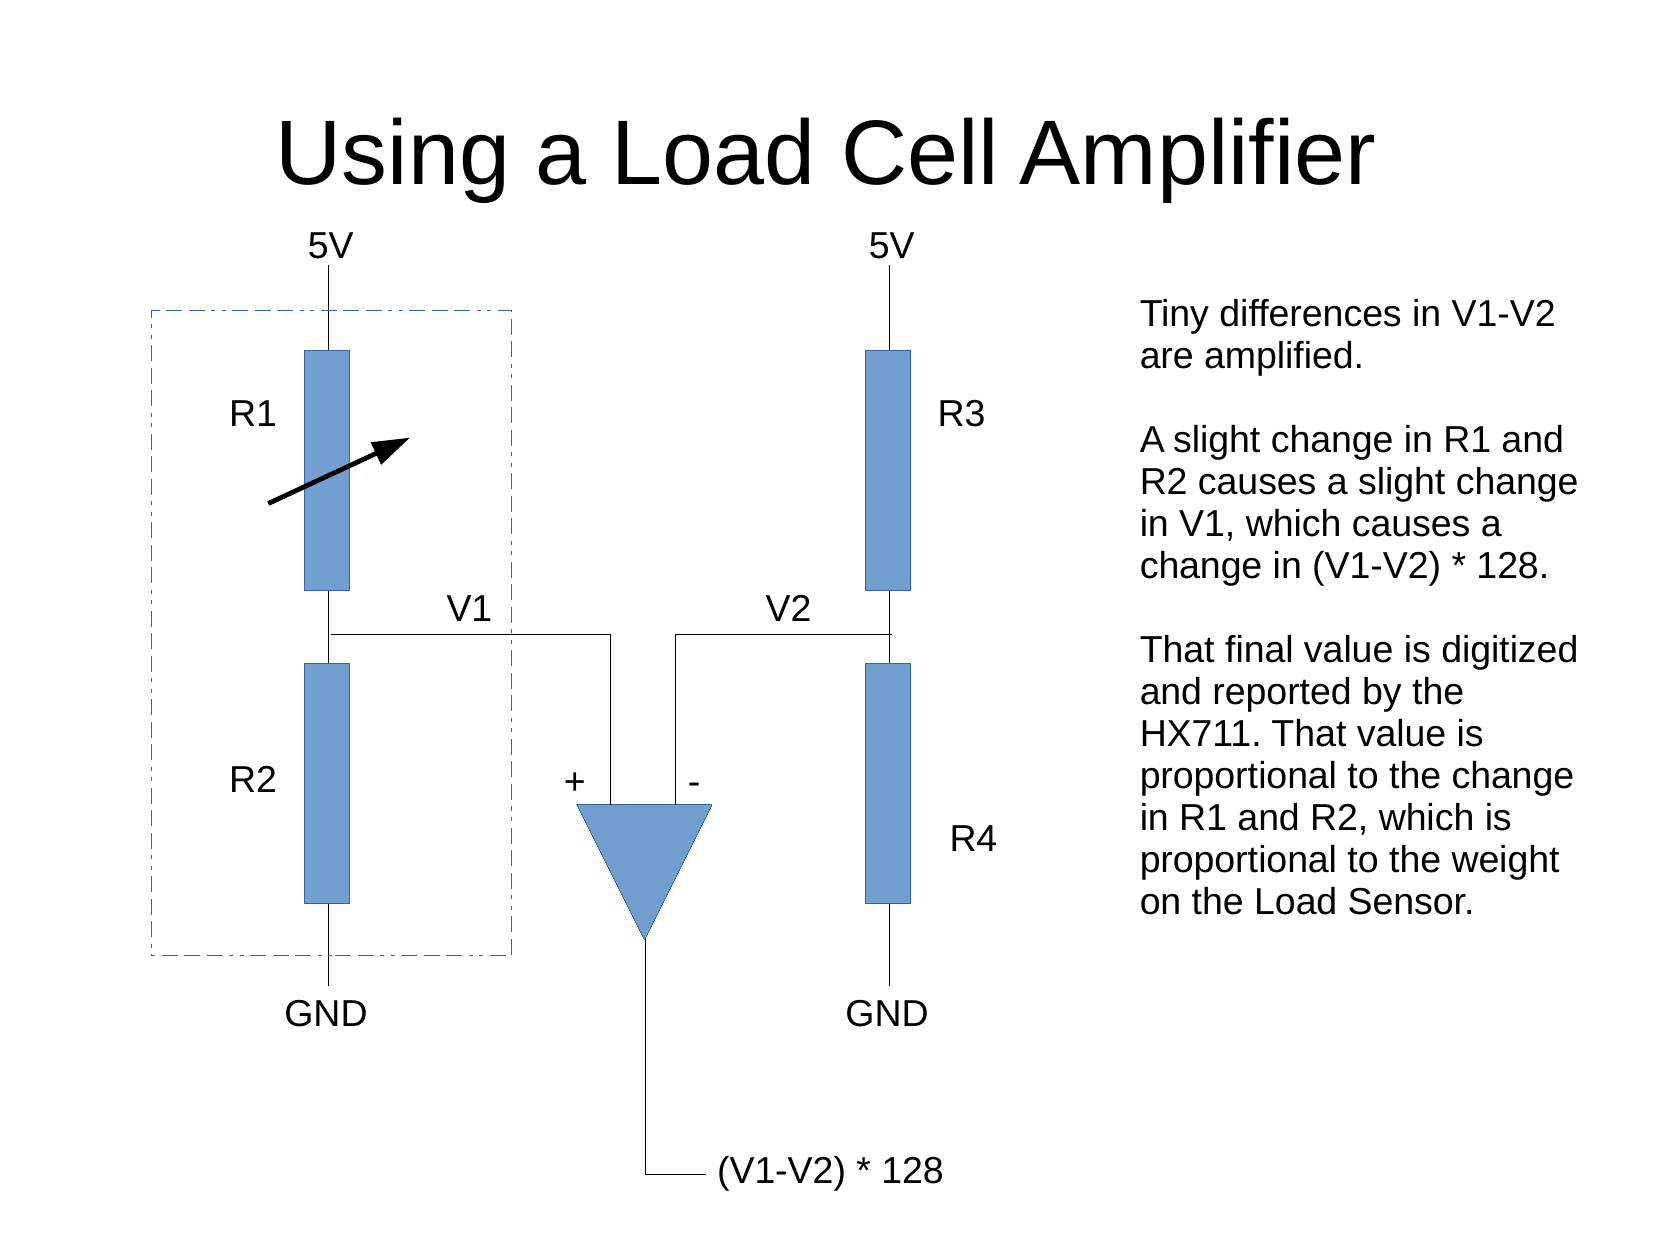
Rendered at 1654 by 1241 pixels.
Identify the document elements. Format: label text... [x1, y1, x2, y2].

text_box [304, 350, 350, 483]
text_box GND [830, 984, 944, 1042]
text_box - [673, 753, 716, 811]
text_box 5V [293, 216, 369, 274]
text_box V1 [431, 580, 508, 638]
text_box R2 [214, 751, 292, 808]
text_box GND [269, 984, 383, 1042]
text_box V2 [750, 580, 827, 638]
title Using a Load Cell Amplifier [82, 49, 1571, 257]
text_box [865, 663, 911, 904]
text_box R4 [934, 810, 1013, 868]
text_box R3 [923, 385, 1001, 442]
text_box 5V [854, 216, 930, 274]
text_box R1 [214, 385, 292, 442]
text_box [304, 469, 350, 591]
text_box (V1-V2) * 128 [702, 1142, 959, 1200]
text_box [580, 804, 709, 940]
text_box Tiny differences in V1-V2 are amplified. A slight change in R1 and R2 causes a slight change in V1, which causes a change in (V1-V2) * 128. That final value is digitized and reported by the HX711. That value is proportional to the change in R1 and R2, which is proportional to the weight on the Load Sensor. [1125, 285, 1606, 1126]
text_box [304, 663, 350, 904]
text_box [865, 350, 911, 591]
text_box + [549, 753, 601, 811]
